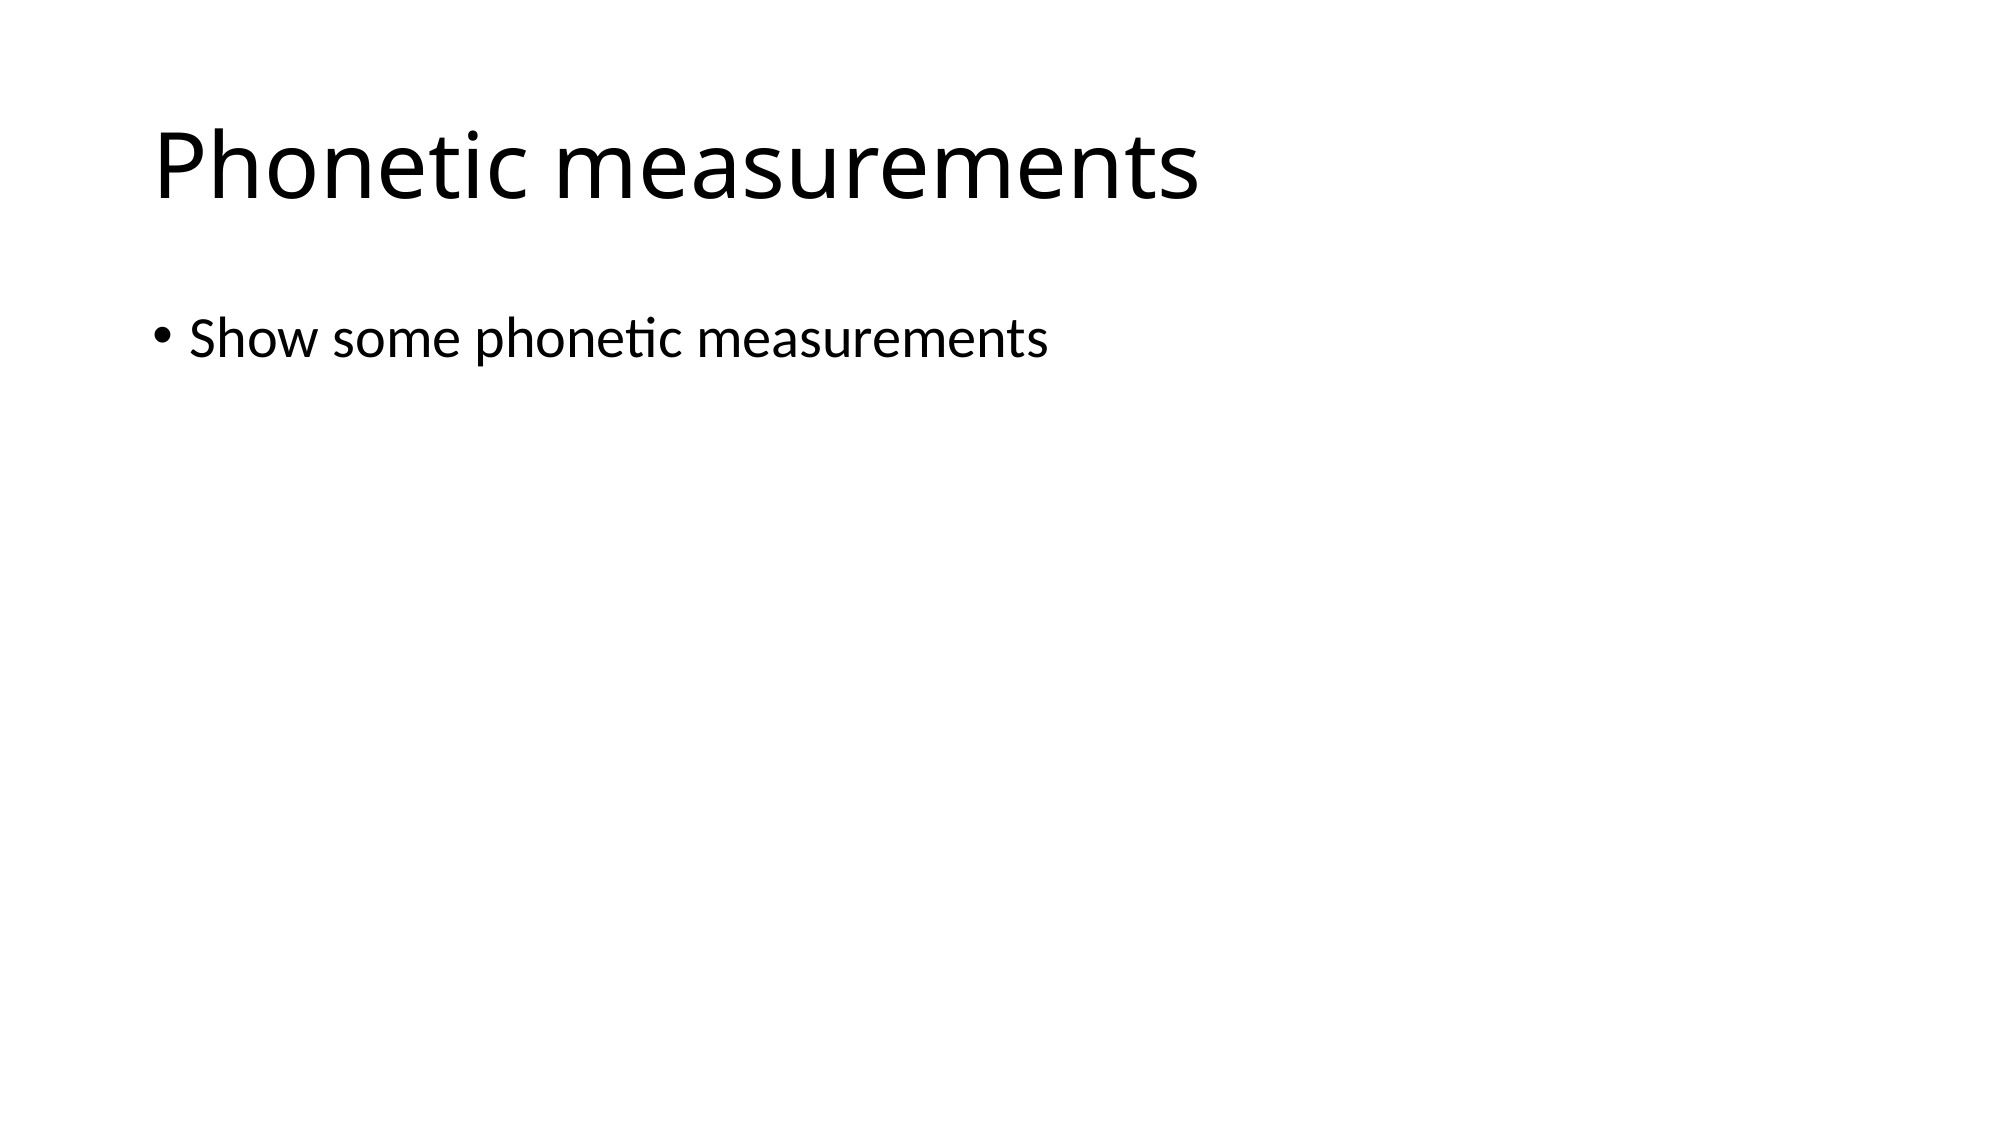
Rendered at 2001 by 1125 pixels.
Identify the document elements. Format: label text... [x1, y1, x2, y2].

list Show some phonetic measurements [137, 299, 1863, 1014]
title Phonetic measurements [137, 59, 1863, 278]
